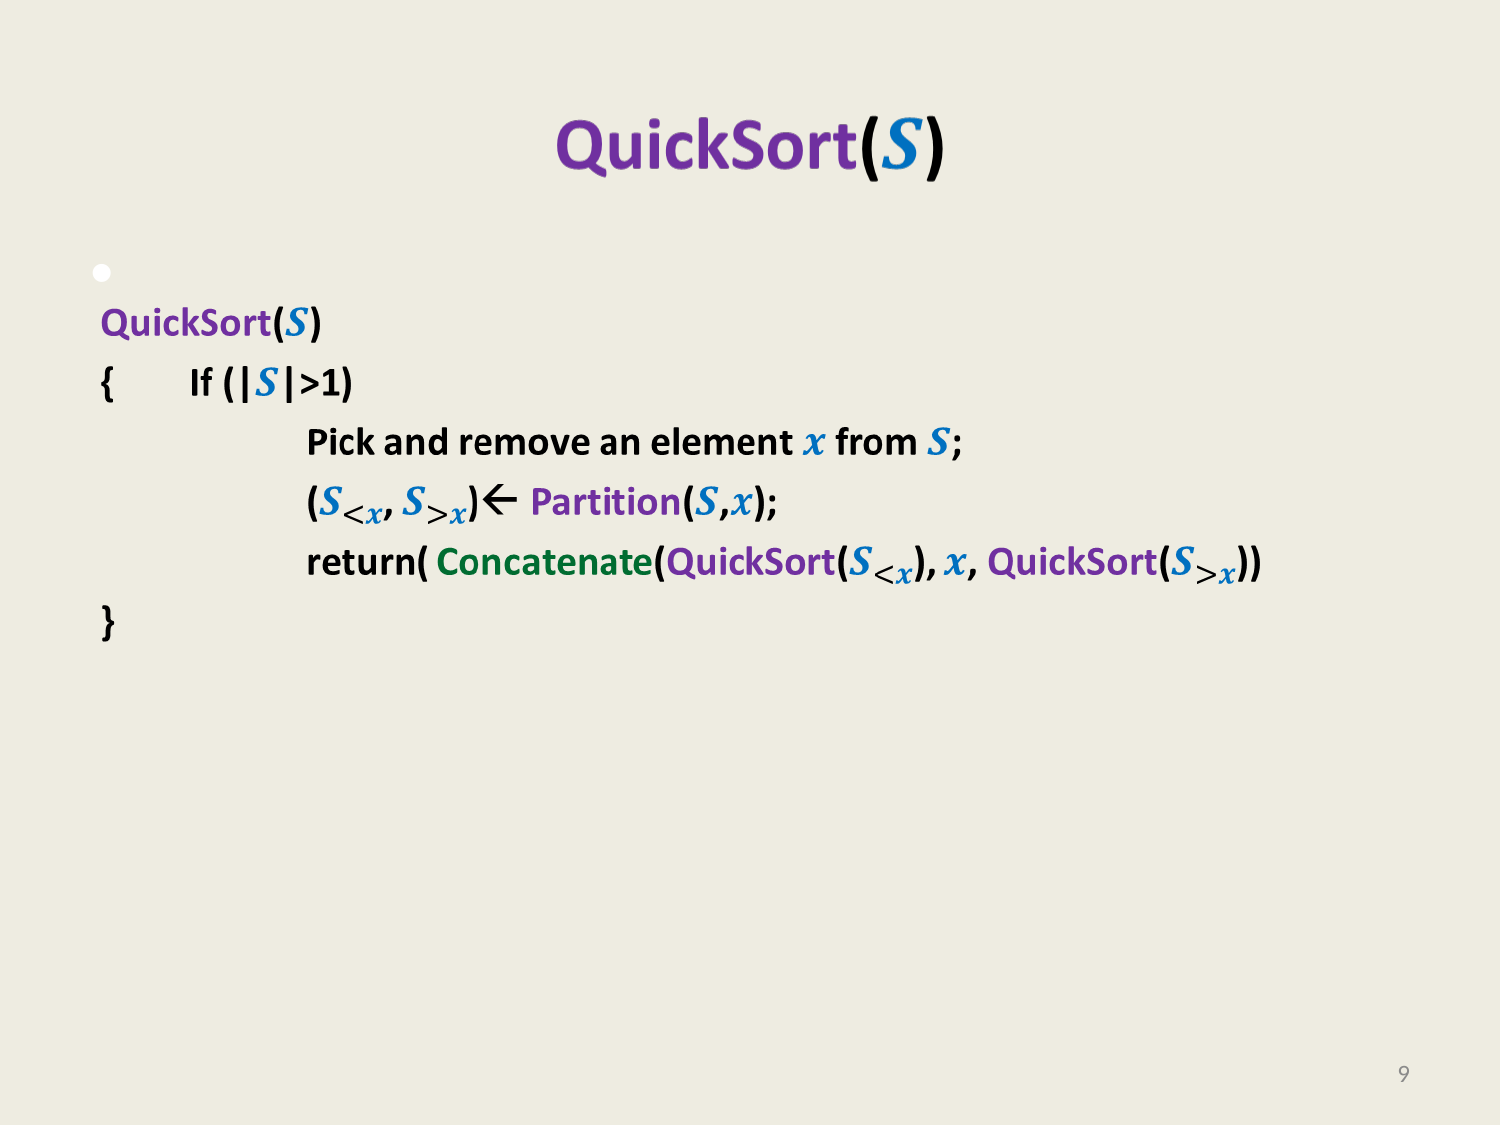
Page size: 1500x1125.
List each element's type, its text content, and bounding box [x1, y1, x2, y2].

title [75, 50, 1425, 238]
slide_number <number> [1074, 1042, 1425, 1103]
list [75, 224, 1413, 1063]
